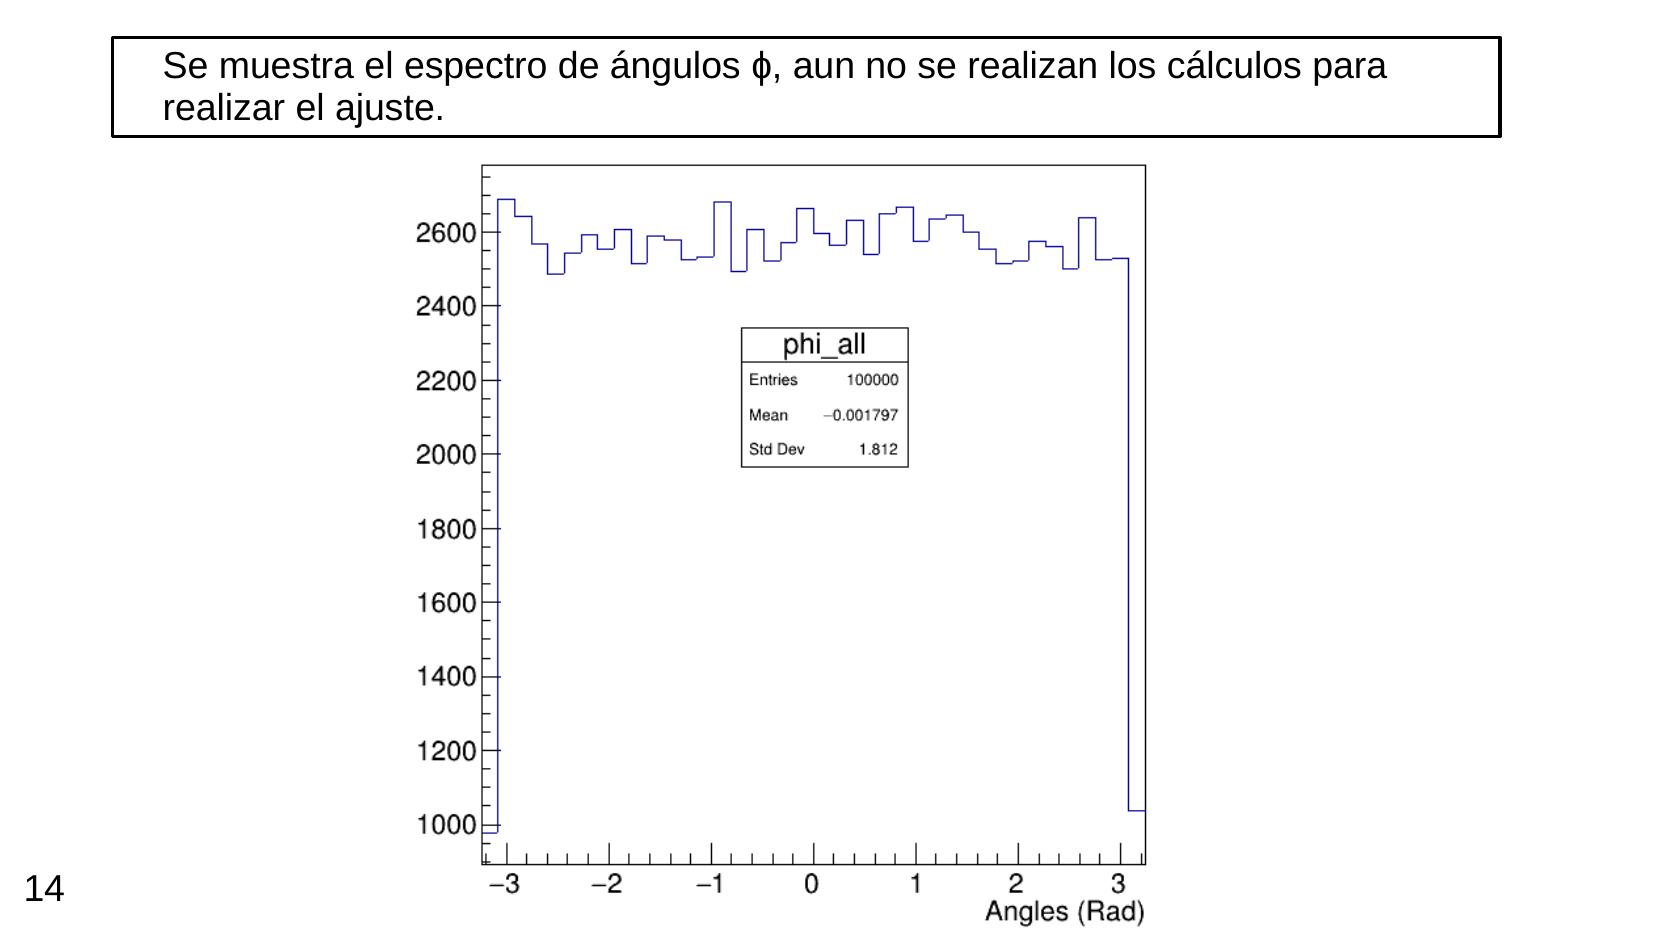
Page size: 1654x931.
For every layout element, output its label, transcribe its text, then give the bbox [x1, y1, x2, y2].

text_box <number> [8, 860, 412, 931]
text_box Se muestra el espectro de ángulos ɸ, aun no se realizan los cálculos para realizar el ajuste. [112, 37, 1501, 137]
picture [412, 149, 1166, 931]
